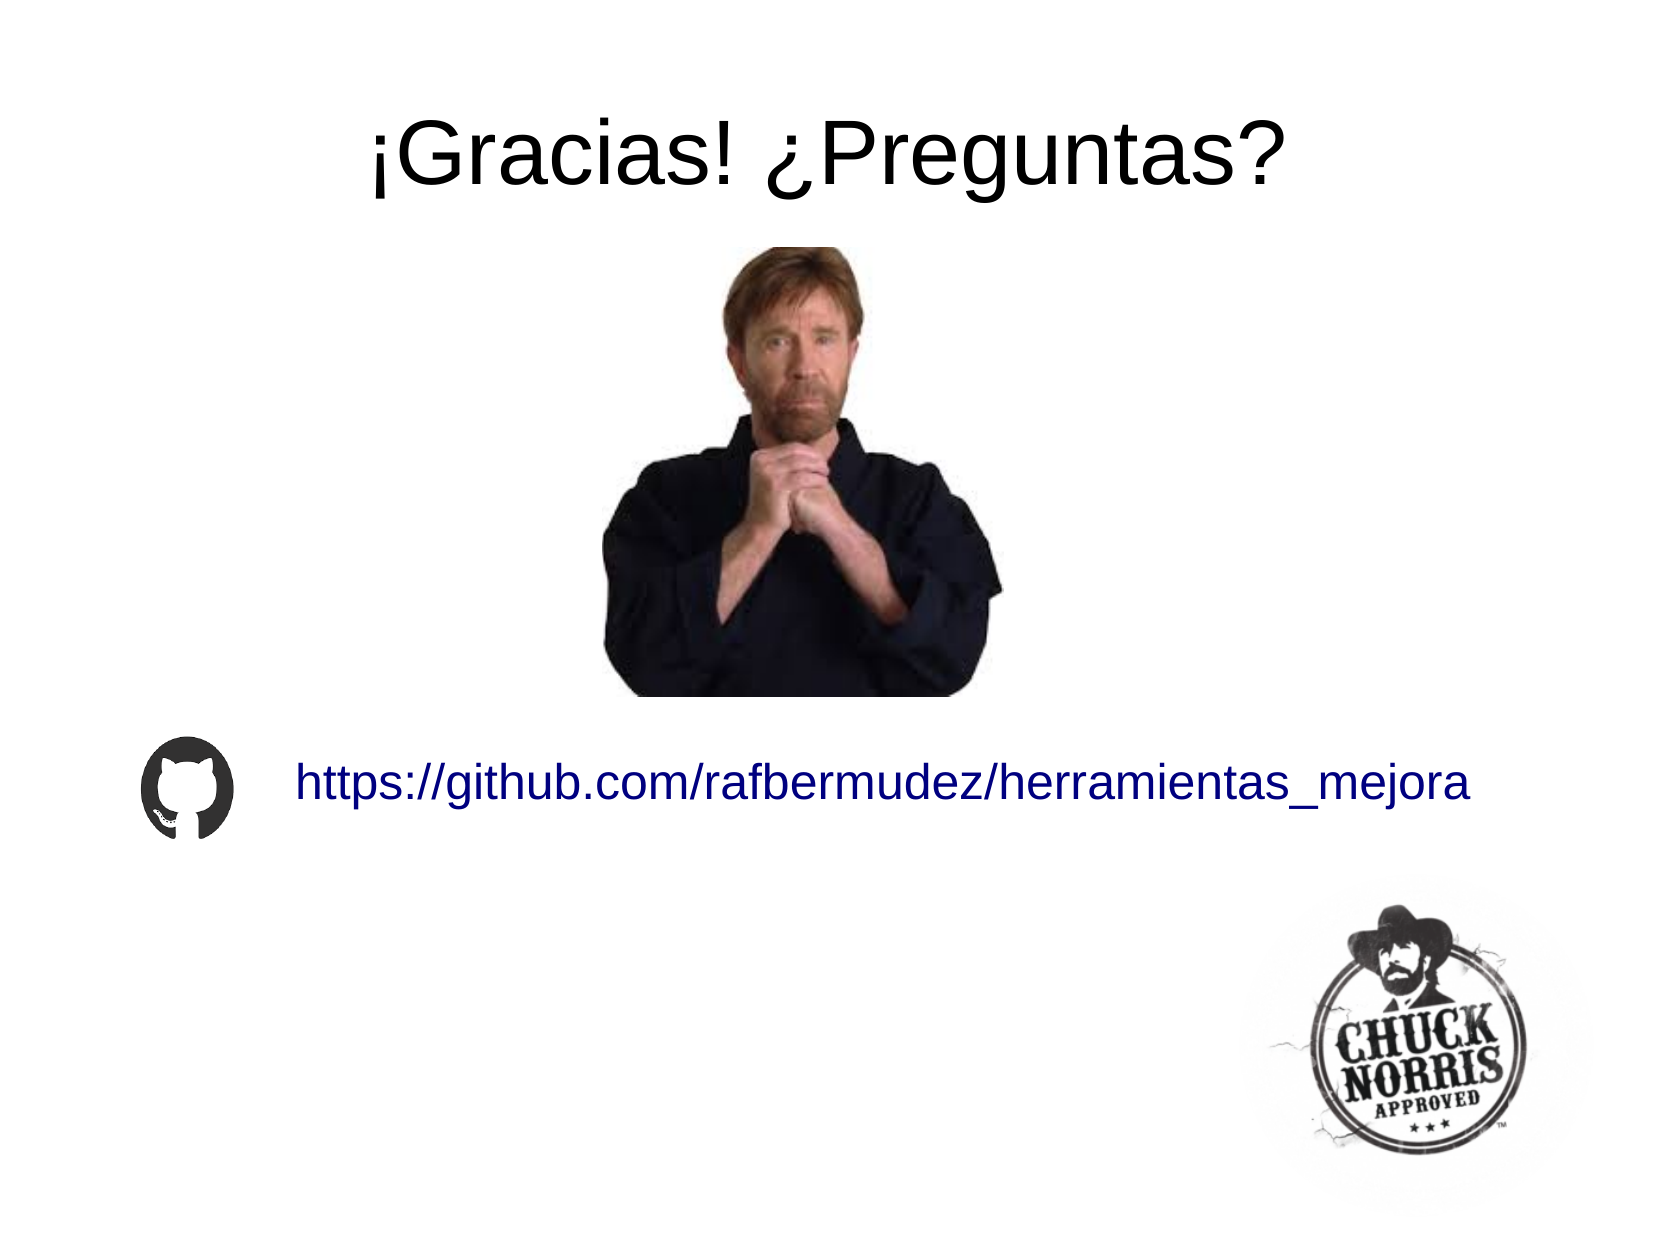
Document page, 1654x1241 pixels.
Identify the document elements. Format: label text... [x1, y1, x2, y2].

title ¡Gracias! ¿Preguntas? [82, 49, 1571, 257]
picture [602, 247, 1004, 697]
list https://github.com/rafbermudez/herramientas_mejora [82, 290, 1571, 1010]
picture [94, 732, 280, 844]
picture [1238, 873, 1595, 1218]
